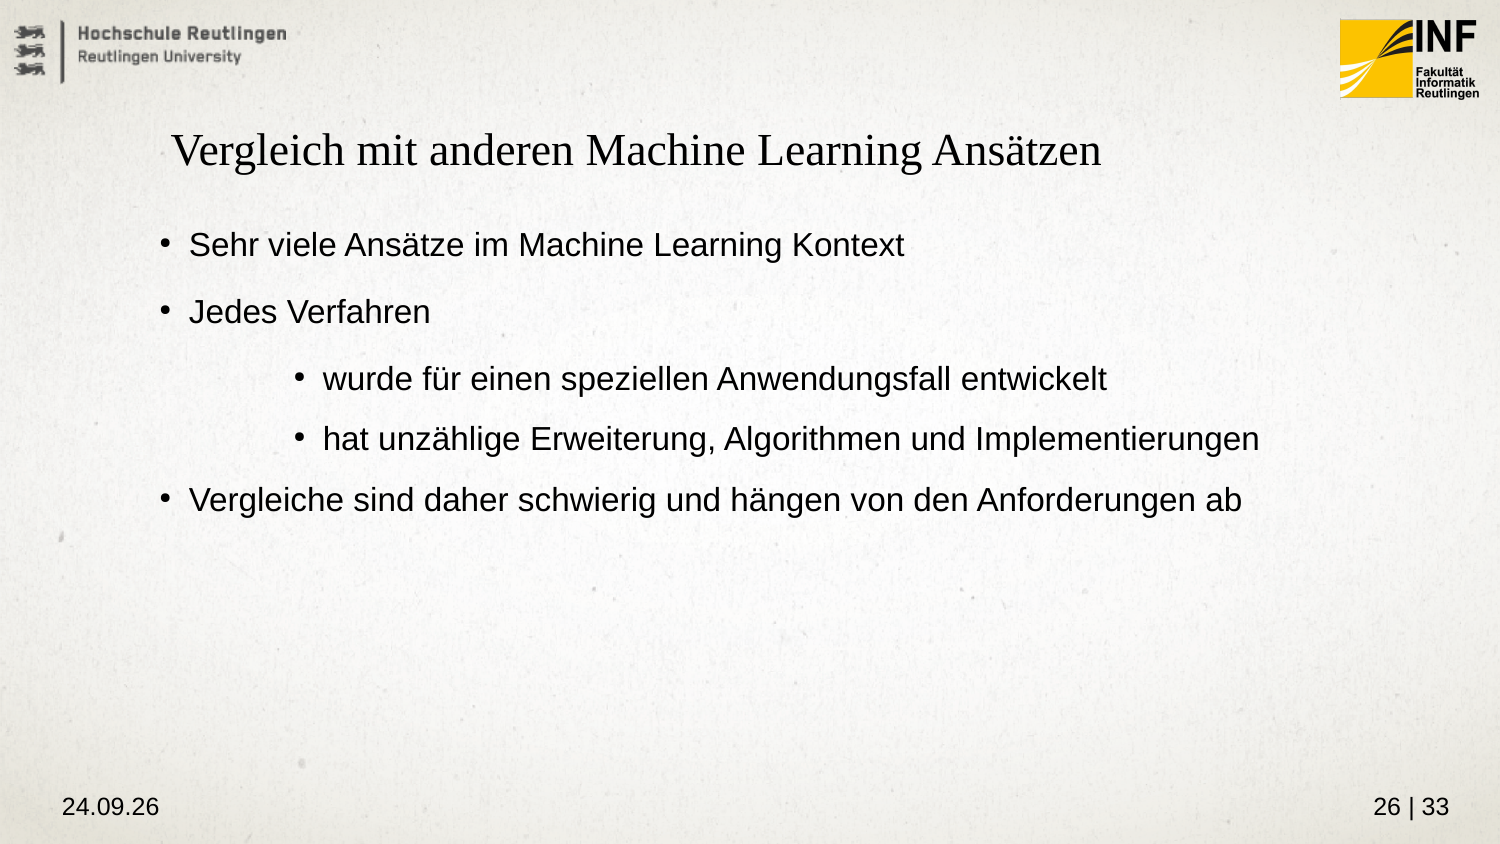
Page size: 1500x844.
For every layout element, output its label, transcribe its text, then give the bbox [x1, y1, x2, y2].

picture [0, 0, 1500, 844]
list Sehr viele Ansätze im Machine Learning Kontext Jedes Verfahren wurde für einen speziellen Anwendungsfall entwickelt hat unzählige Erweiterung, Algorithmen und Implementierungen Vergleiche sind daher schwierig und hängen von den Anforderungen ab [159, 225, 1341, 731]
title Vergleich mit anderen Machine Learning Ansätzen [159, 106, 1341, 188]
